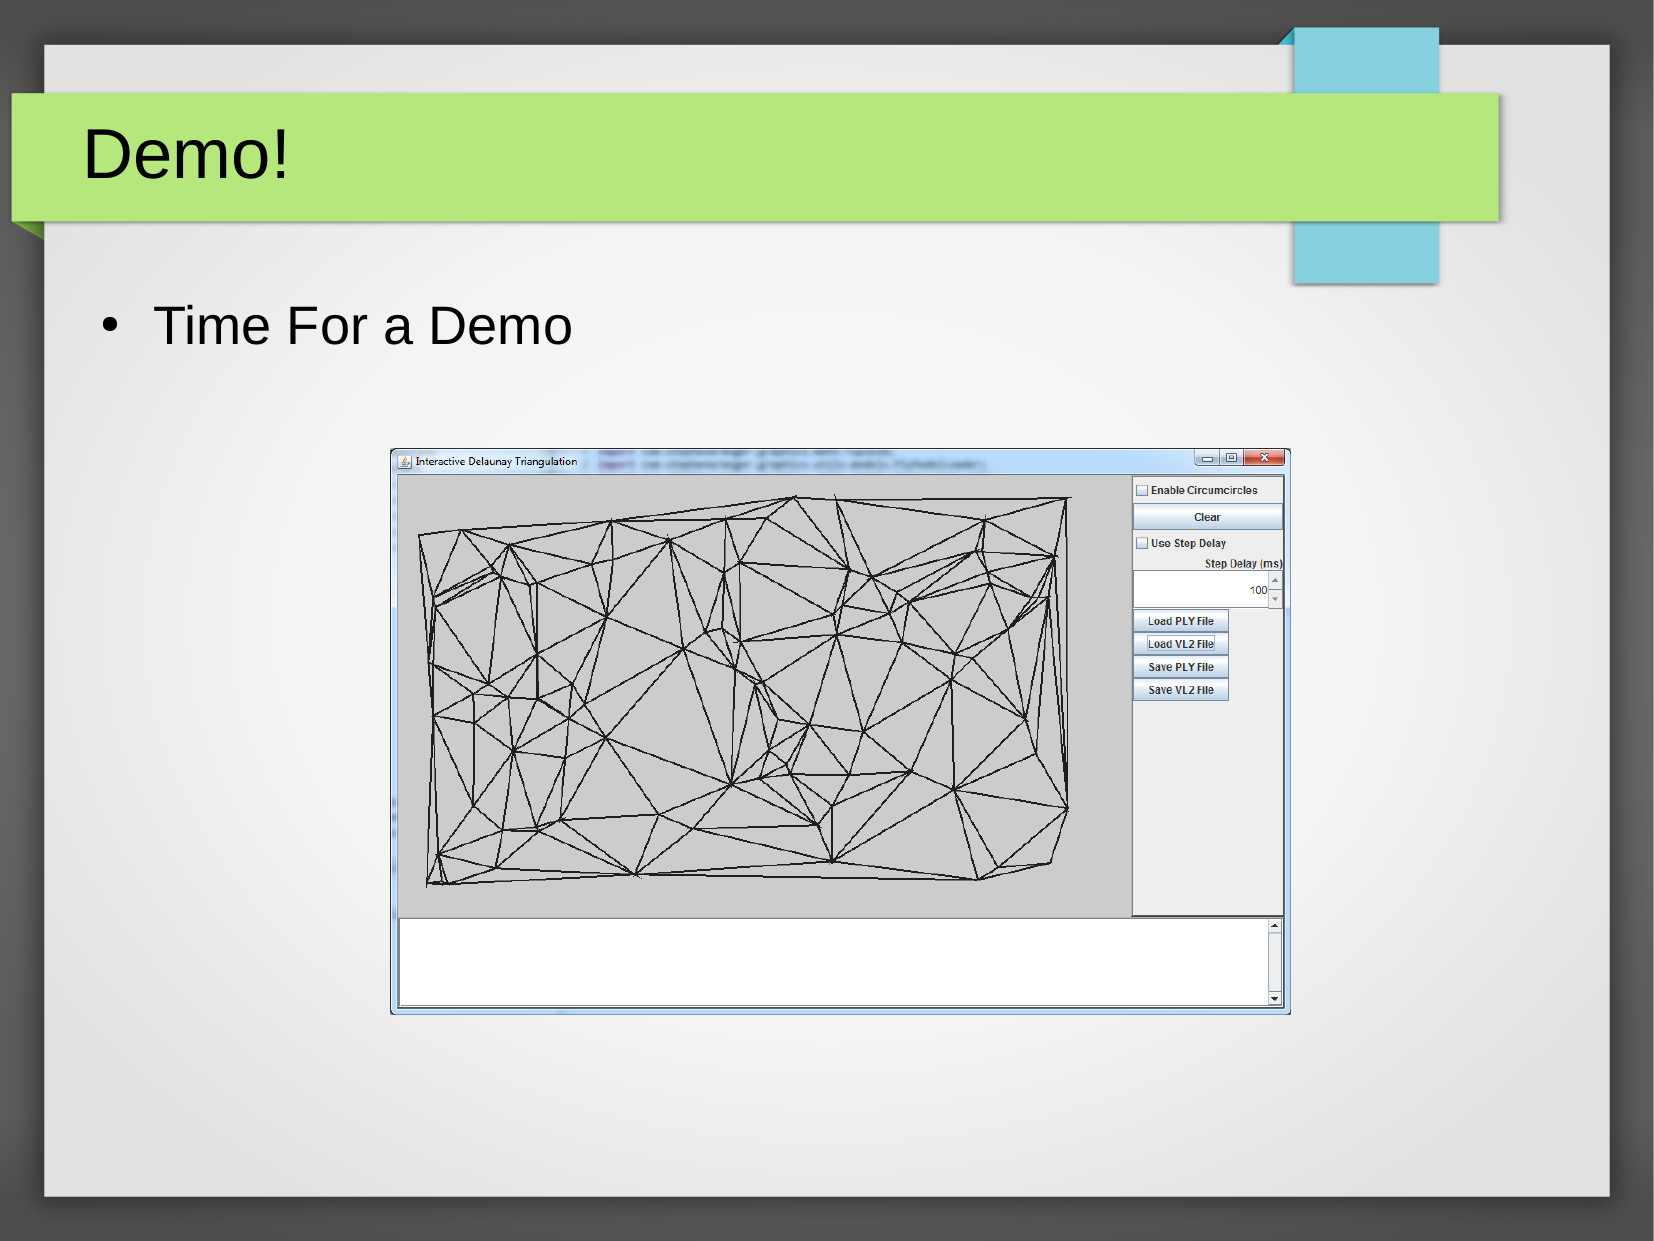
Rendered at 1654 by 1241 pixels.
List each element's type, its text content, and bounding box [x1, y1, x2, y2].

list Time For a Demo [82, 295, 1571, 1015]
picture [0, 0, 1654, 1241]
title Demo! [82, 94, 1264, 213]
